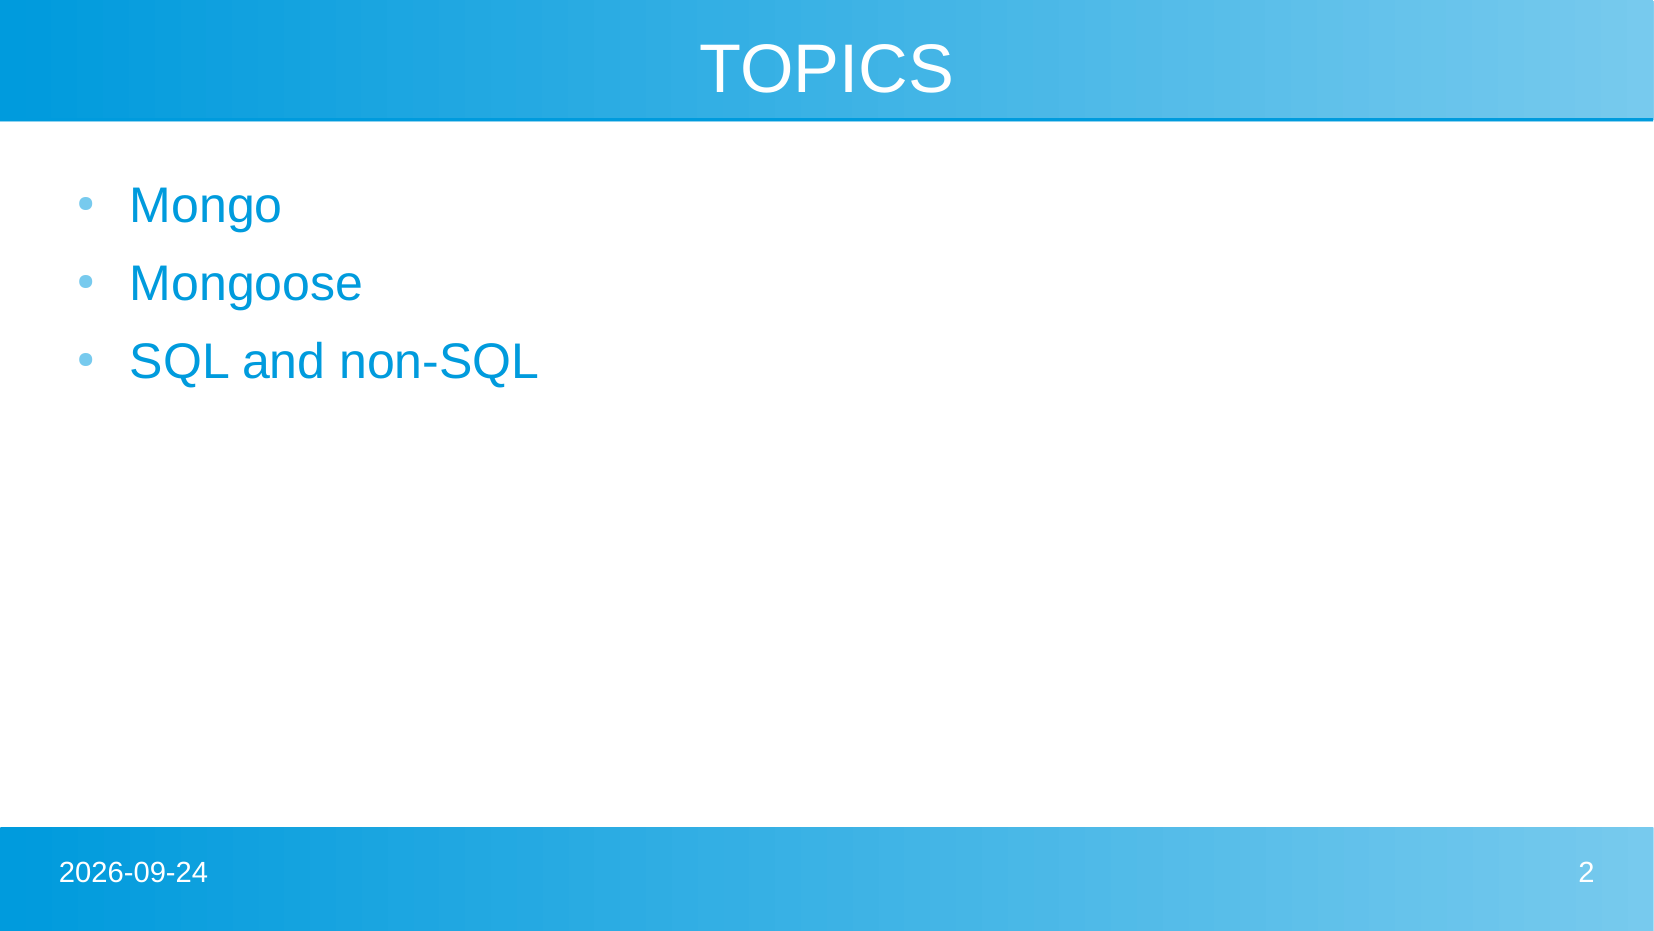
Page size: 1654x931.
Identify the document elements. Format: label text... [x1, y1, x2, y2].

list Mongo Mongoose SQL and non-SQL [59, 177, 1595, 768]
title TOPICS [59, 29, 1595, 108]
